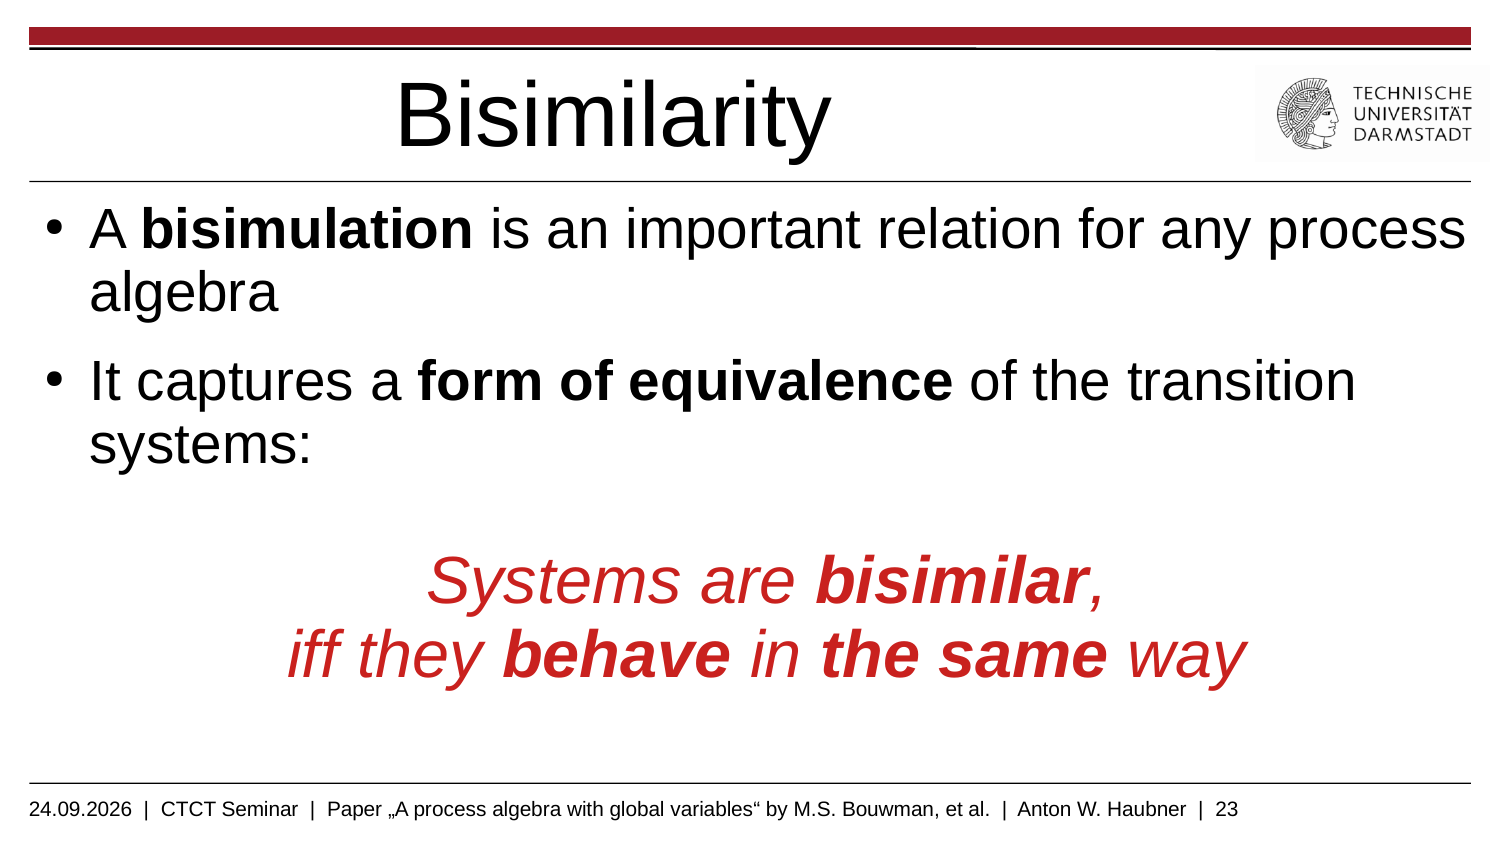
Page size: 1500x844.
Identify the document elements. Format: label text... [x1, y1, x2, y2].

text_box Systems are bisimilar, iff they behave in the same way [201, 535, 1262, 700]
list A bisimulation is an important relation for any process algebra It captures a form of equivalence of the transition systems: [29, 197, 1471, 479]
picture [1255, 65, 1490, 162]
title Bisimilarity [29, 63, 1199, 167]
